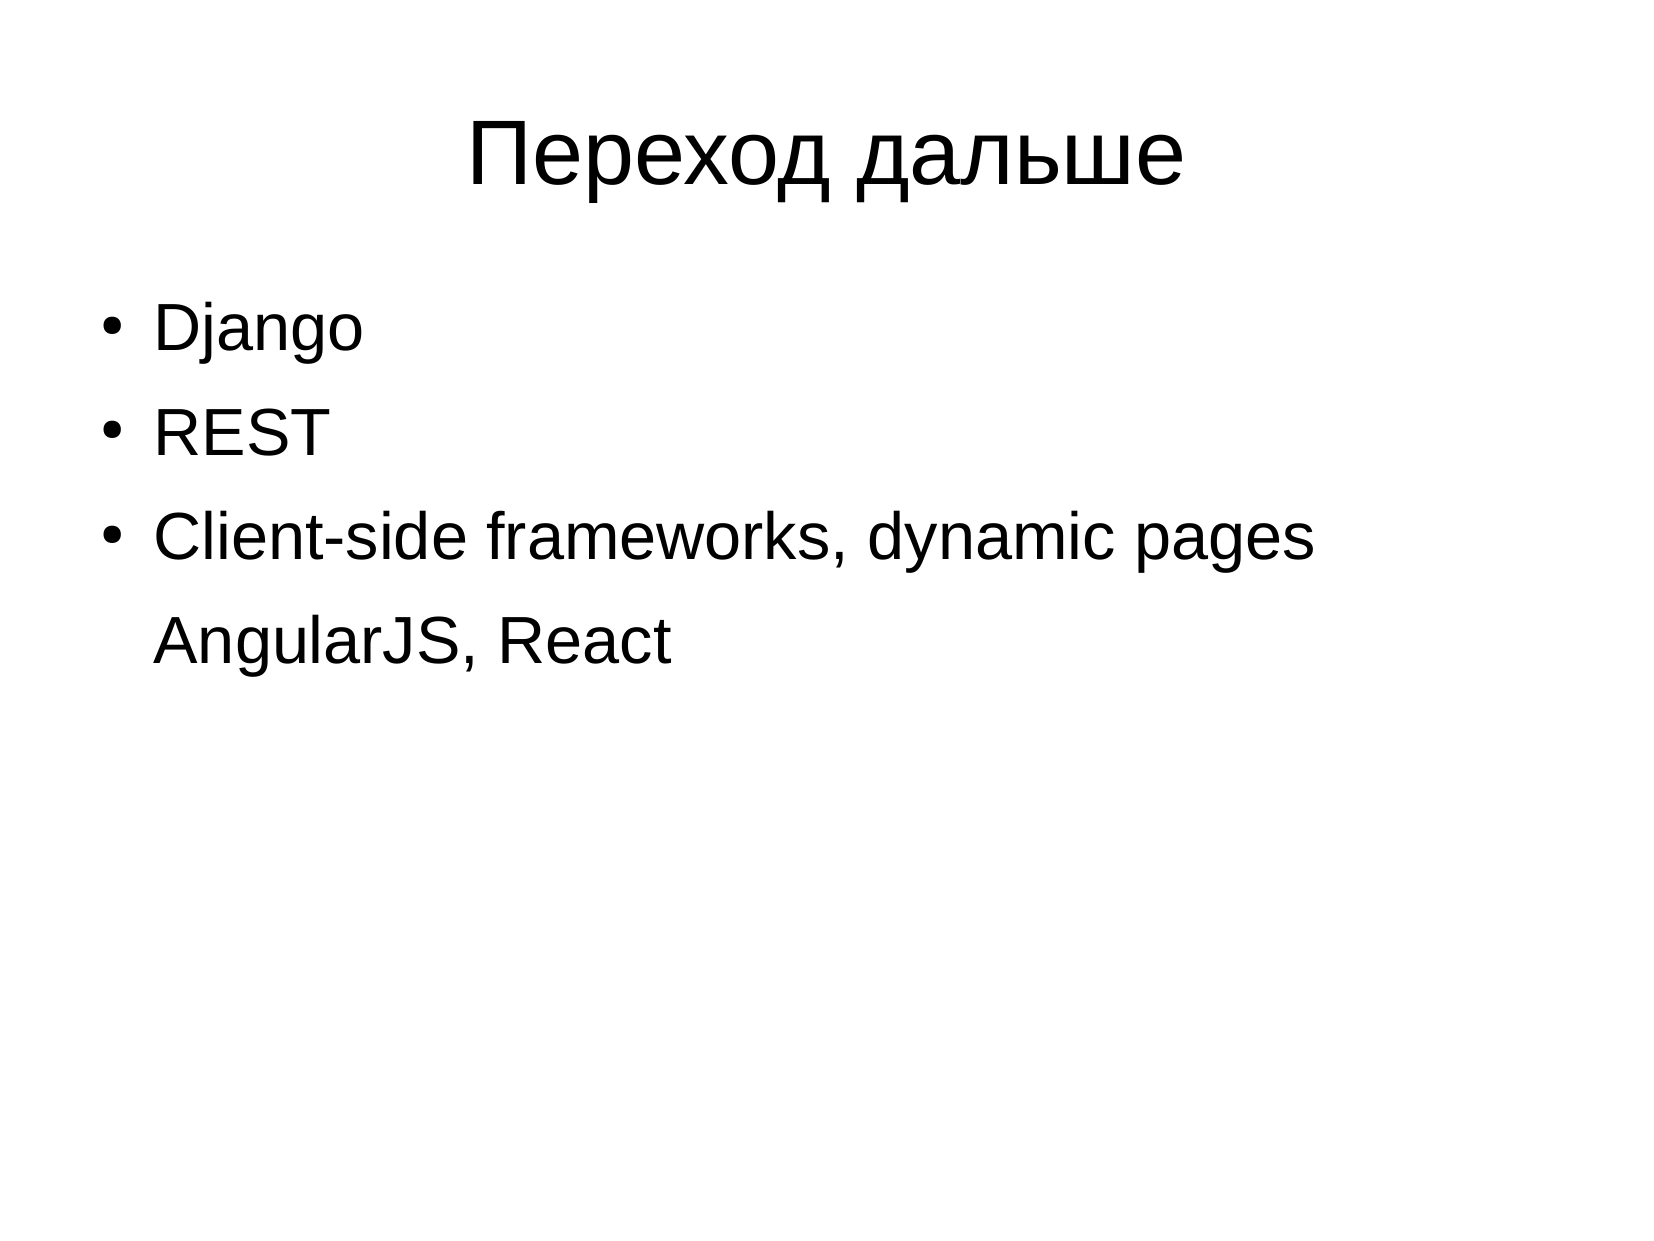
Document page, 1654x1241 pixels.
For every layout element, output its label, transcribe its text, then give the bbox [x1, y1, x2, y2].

title Переход дальше [82, 49, 1571, 257]
list Django REST Client-side frameworks, dynamic pages AngularJS, React [82, 290, 1571, 1010]
